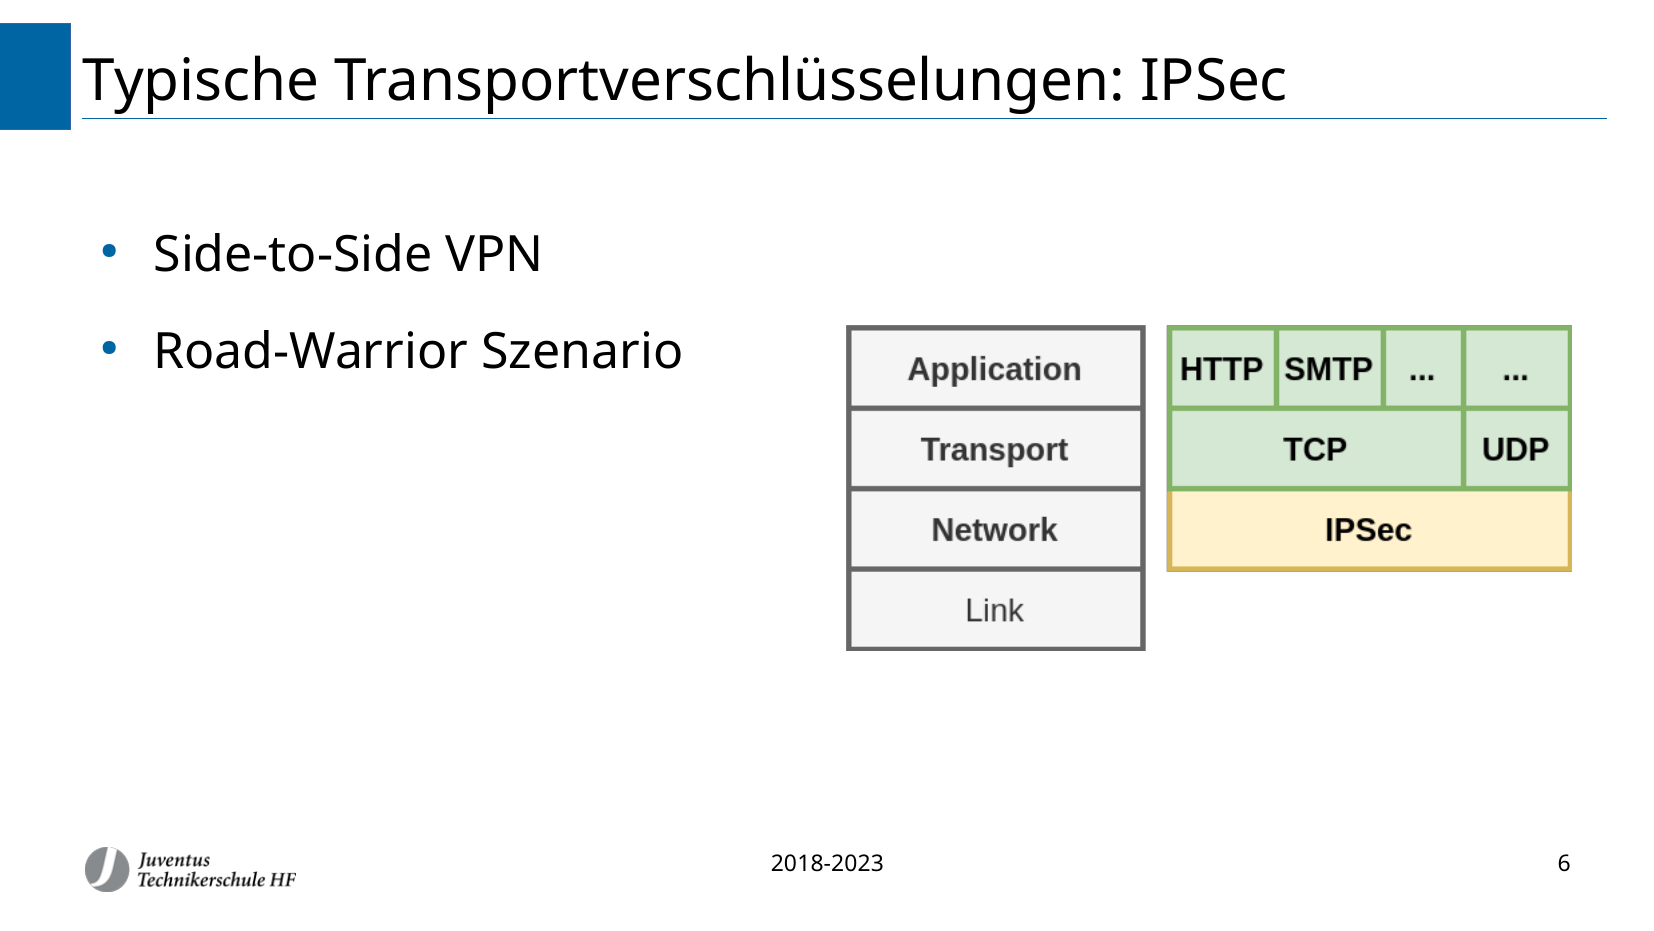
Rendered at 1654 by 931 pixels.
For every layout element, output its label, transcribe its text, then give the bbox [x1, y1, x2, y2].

list Side-to-Side VPN Road-Warrior Szenario [82, 217, 809, 758]
picture [845, 314, 1572, 661]
title Typische Transportverschlüsselungen: IPSec [82, 37, 1571, 119]
picture [85, 847, 296, 892]
